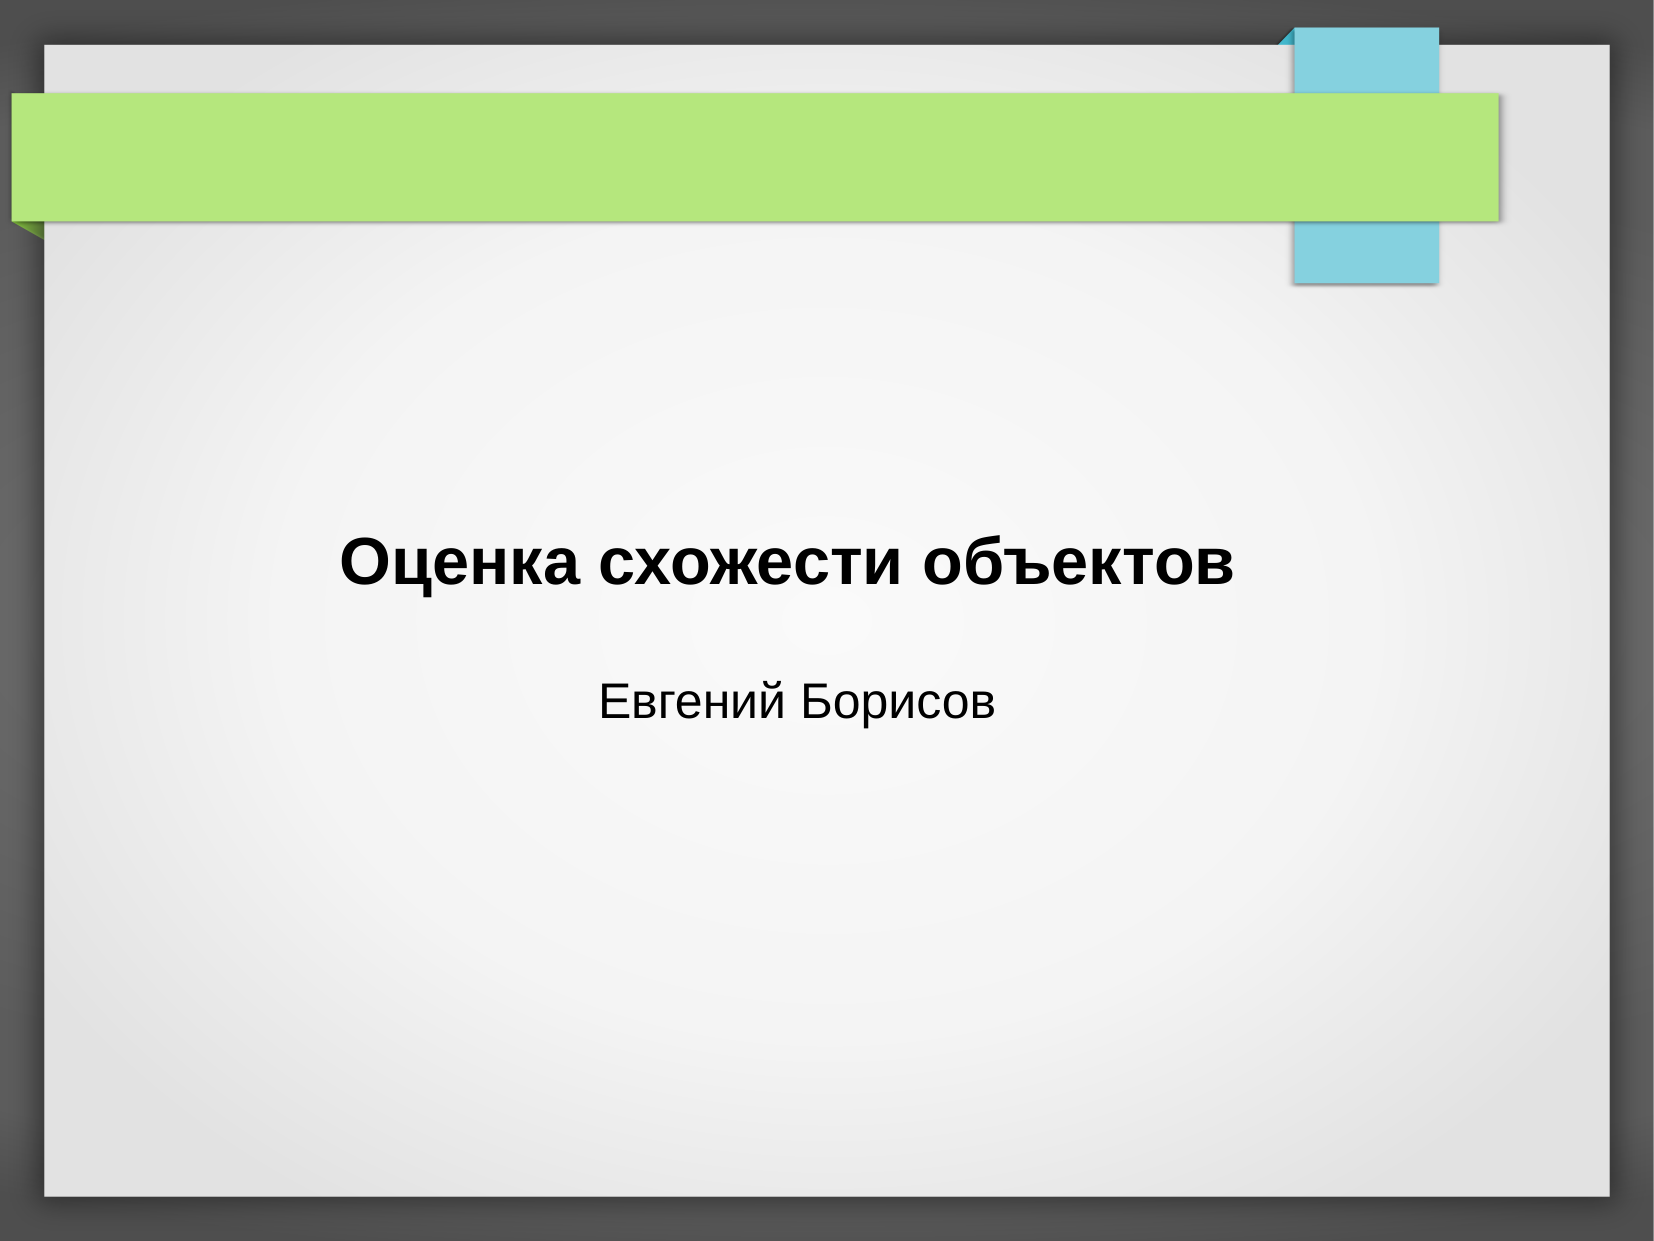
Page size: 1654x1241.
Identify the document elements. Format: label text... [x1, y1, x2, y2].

subtitle Оценка схожести объектов Евгений Борисов [248, 443, 1347, 898]
picture [0, 0, 1654, 1241]
